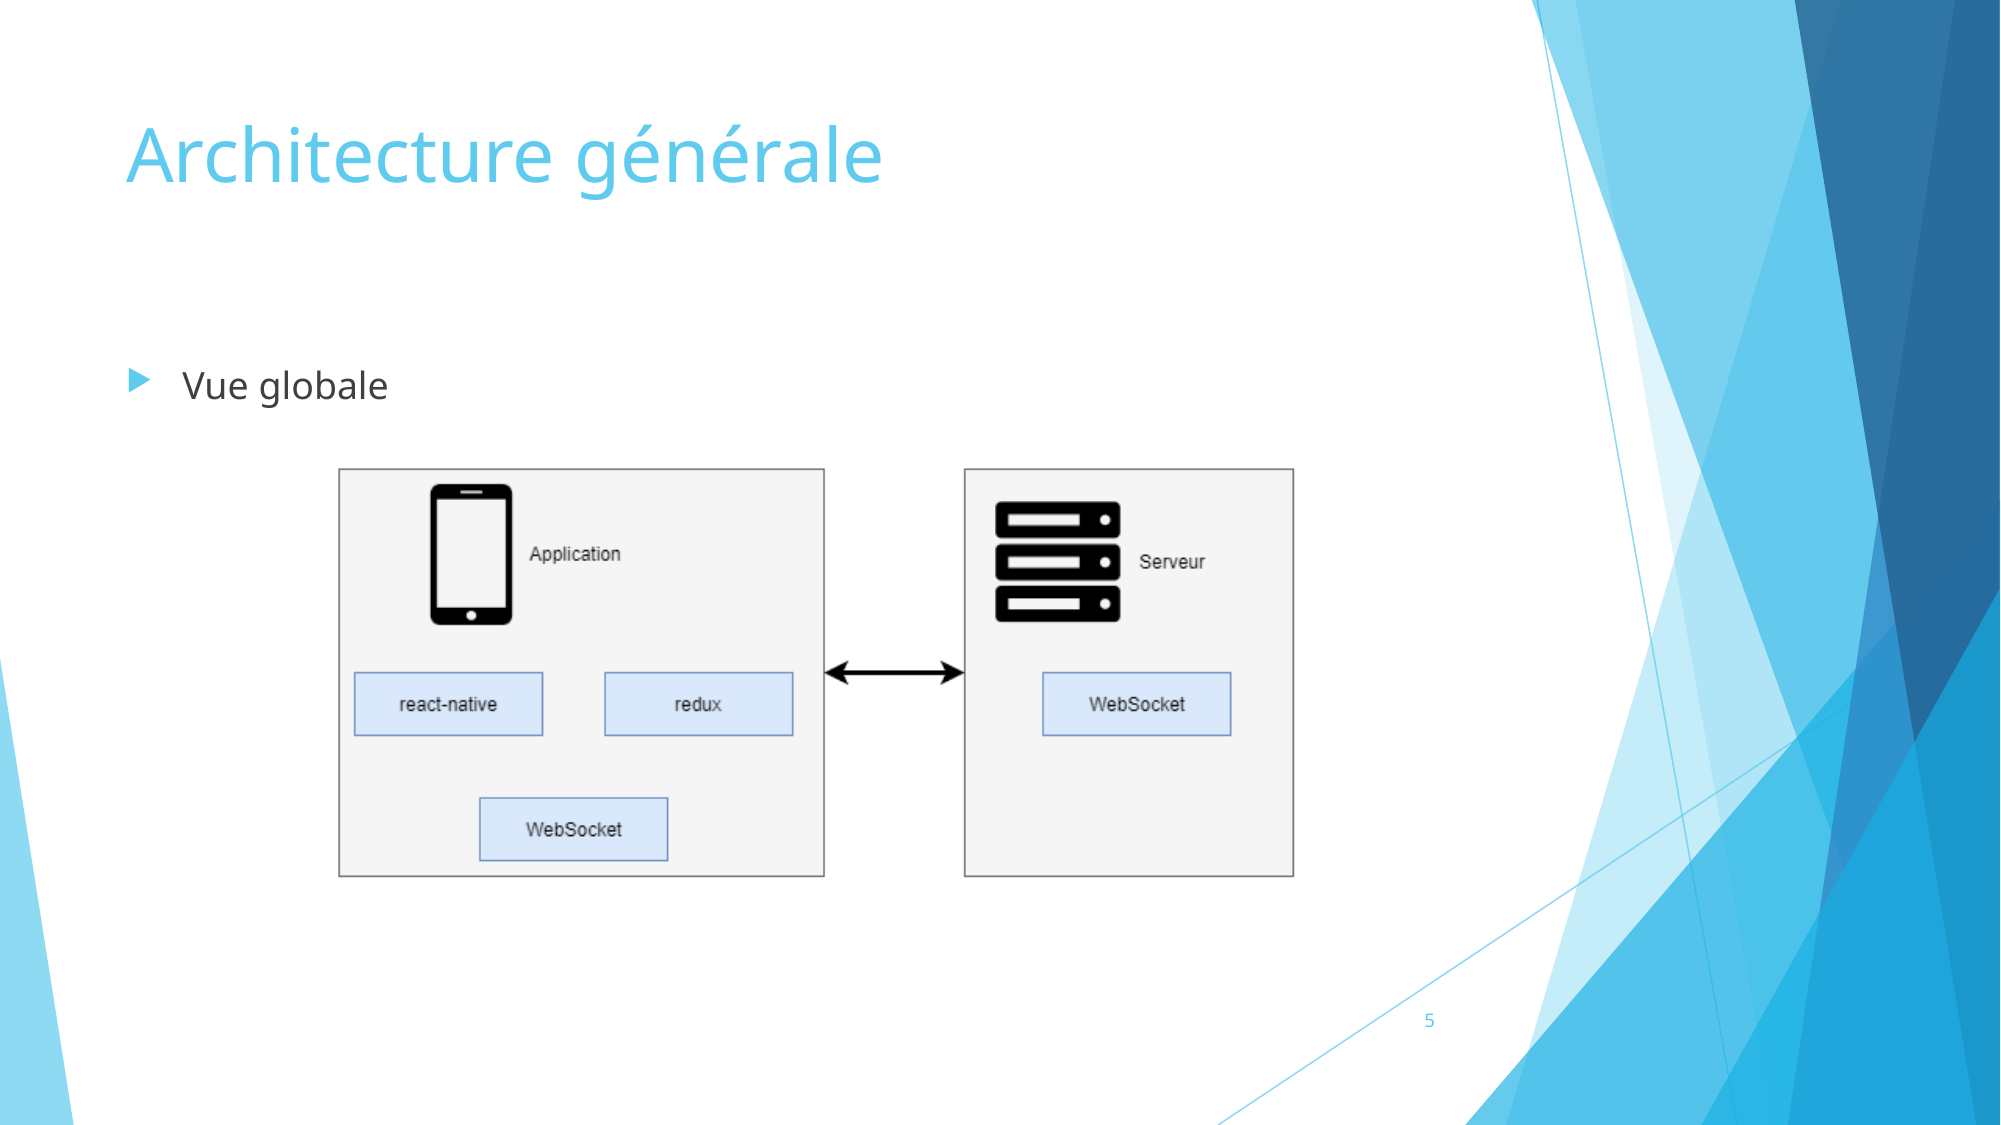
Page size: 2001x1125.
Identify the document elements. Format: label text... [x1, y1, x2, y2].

title Architecture générale [111, 99, 1522, 317]
list Vue globale [111, 354, 1522, 992]
picture [323, 453, 1310, 893]
text_box ‹#› [1409, 991, 1522, 1051]
